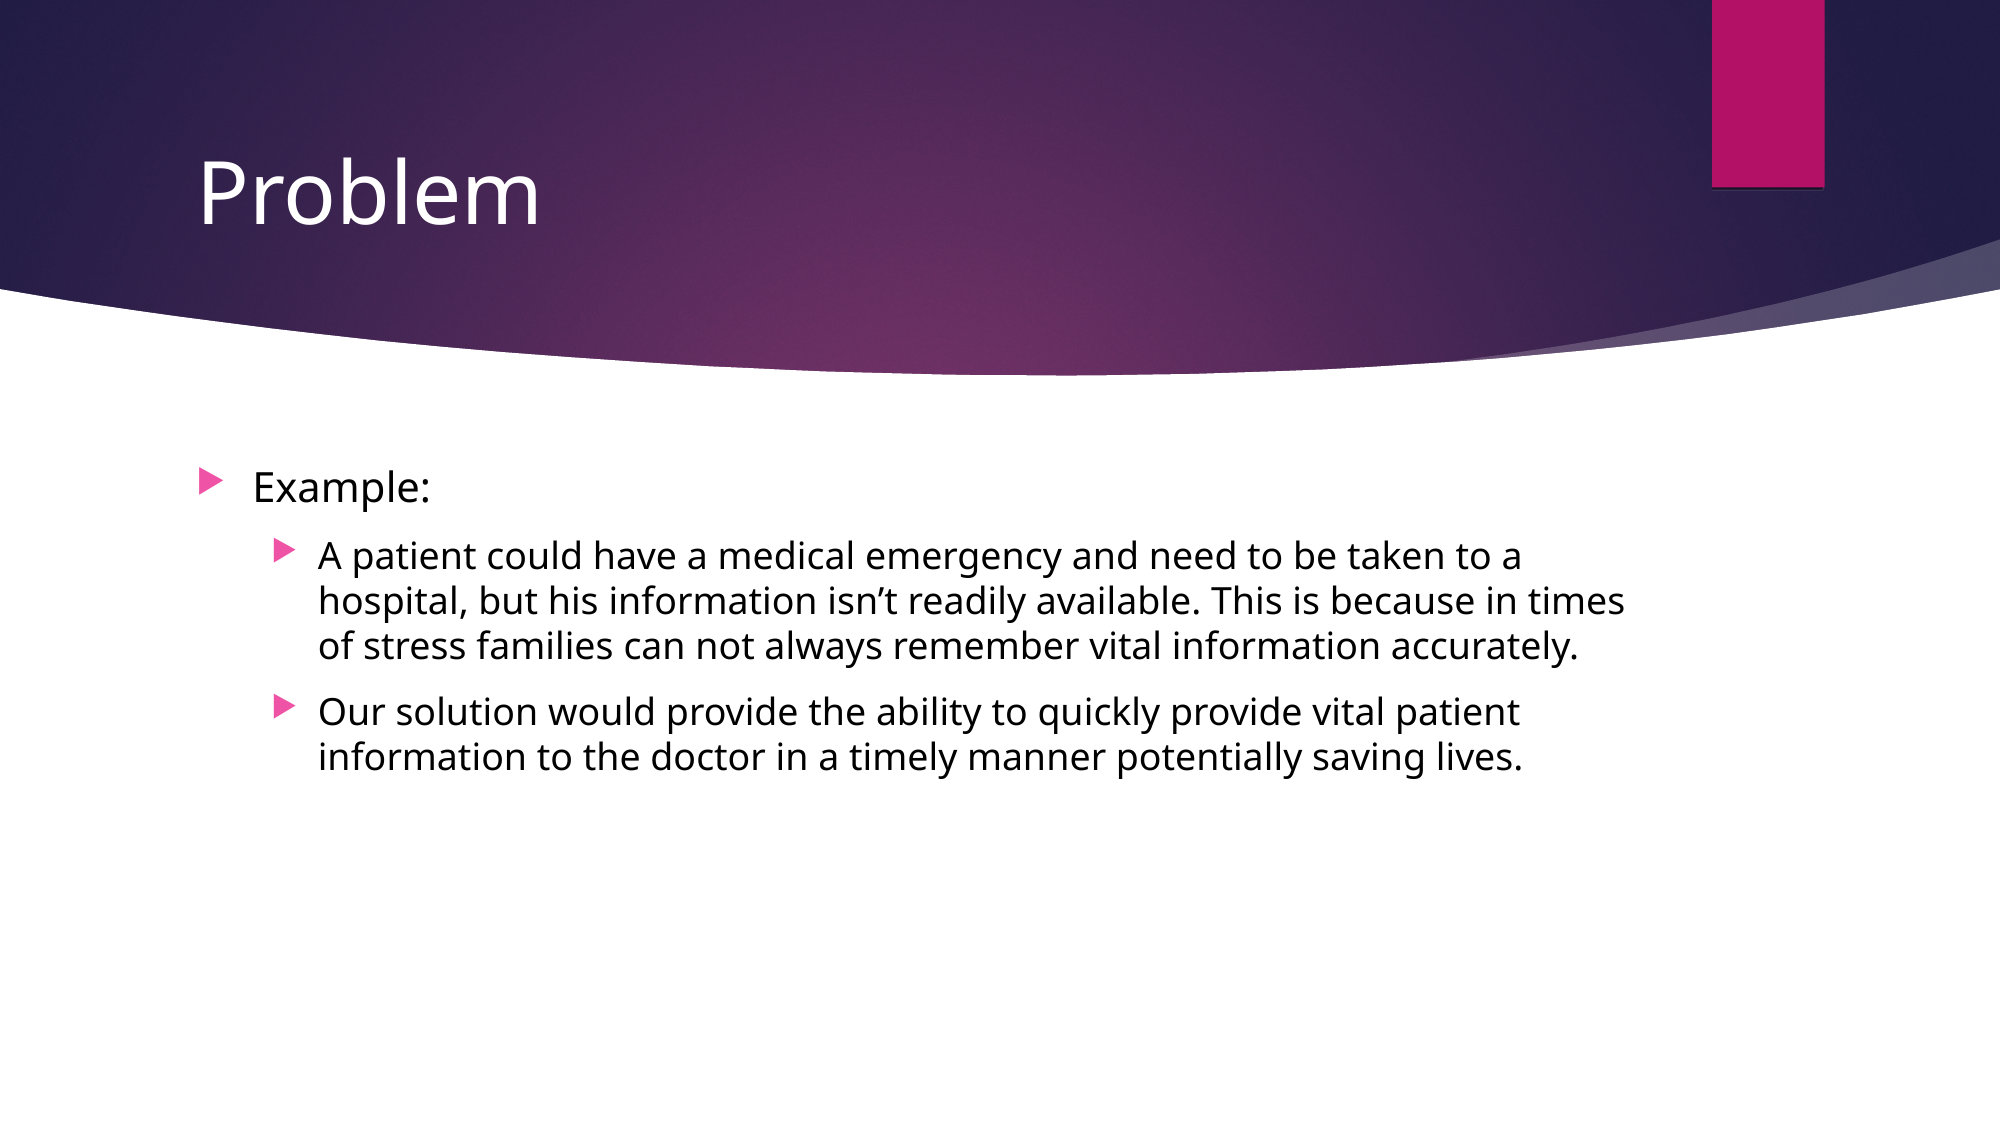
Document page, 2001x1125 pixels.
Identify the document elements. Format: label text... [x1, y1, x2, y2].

title Problem [181, 74, 1649, 304]
list Example: A patient could have a medical emergency and need to be taken to a hospital, but his information isn’t readily available. This is because in times of stress families can not always remember vital information accurately. Our solution would provide the ability to quickly provide vital patient information to the doctor in a timely manner potentially saving lives. [181, 453, 1649, 1025]
text_box [0, 0, 2000, 1125]
